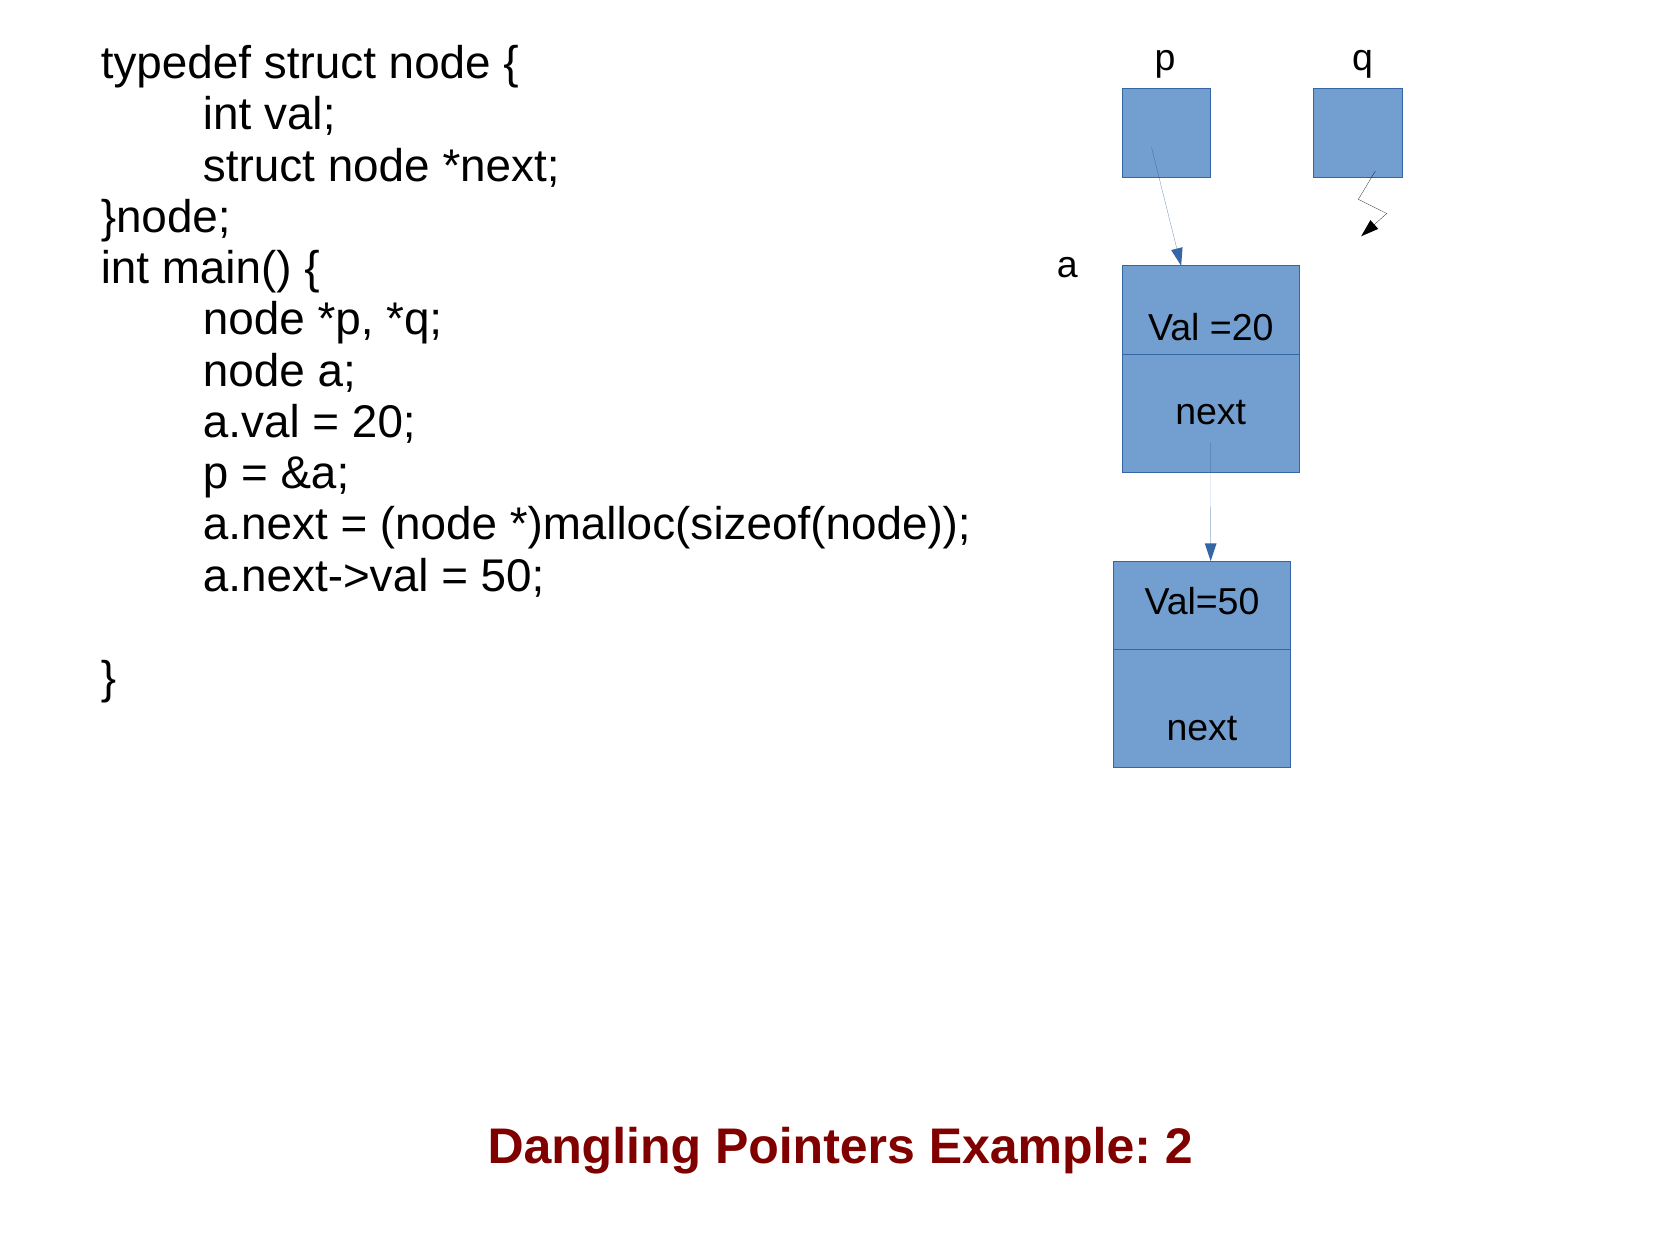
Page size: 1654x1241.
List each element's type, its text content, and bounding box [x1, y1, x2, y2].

text_box p [1139, 29, 1191, 87]
text_box Val =20 next [1122, 355, 1300, 473]
text_box a [1042, 236, 1093, 325]
text_box Val =20 next [1122, 265, 1300, 354]
text_box q [1337, 29, 1388, 87]
text_box [1122, 88, 1211, 178]
text_box Val=50 next [1113, 650, 1291, 768]
text_box Dangling Pointers Example: 2 [472, 1110, 1209, 1182]
text_box [1313, 88, 1403, 178]
text_box Val=50 next [1113, 561, 1291, 649]
text_box typedef struct node { int val; struct node *next; }node; int main() { node *p, *q; node a; a.val = 20; p = &a; a.next = (node *)malloc(sizeof(node)); a.next->val = 50; } [86, 29, 1004, 759]
